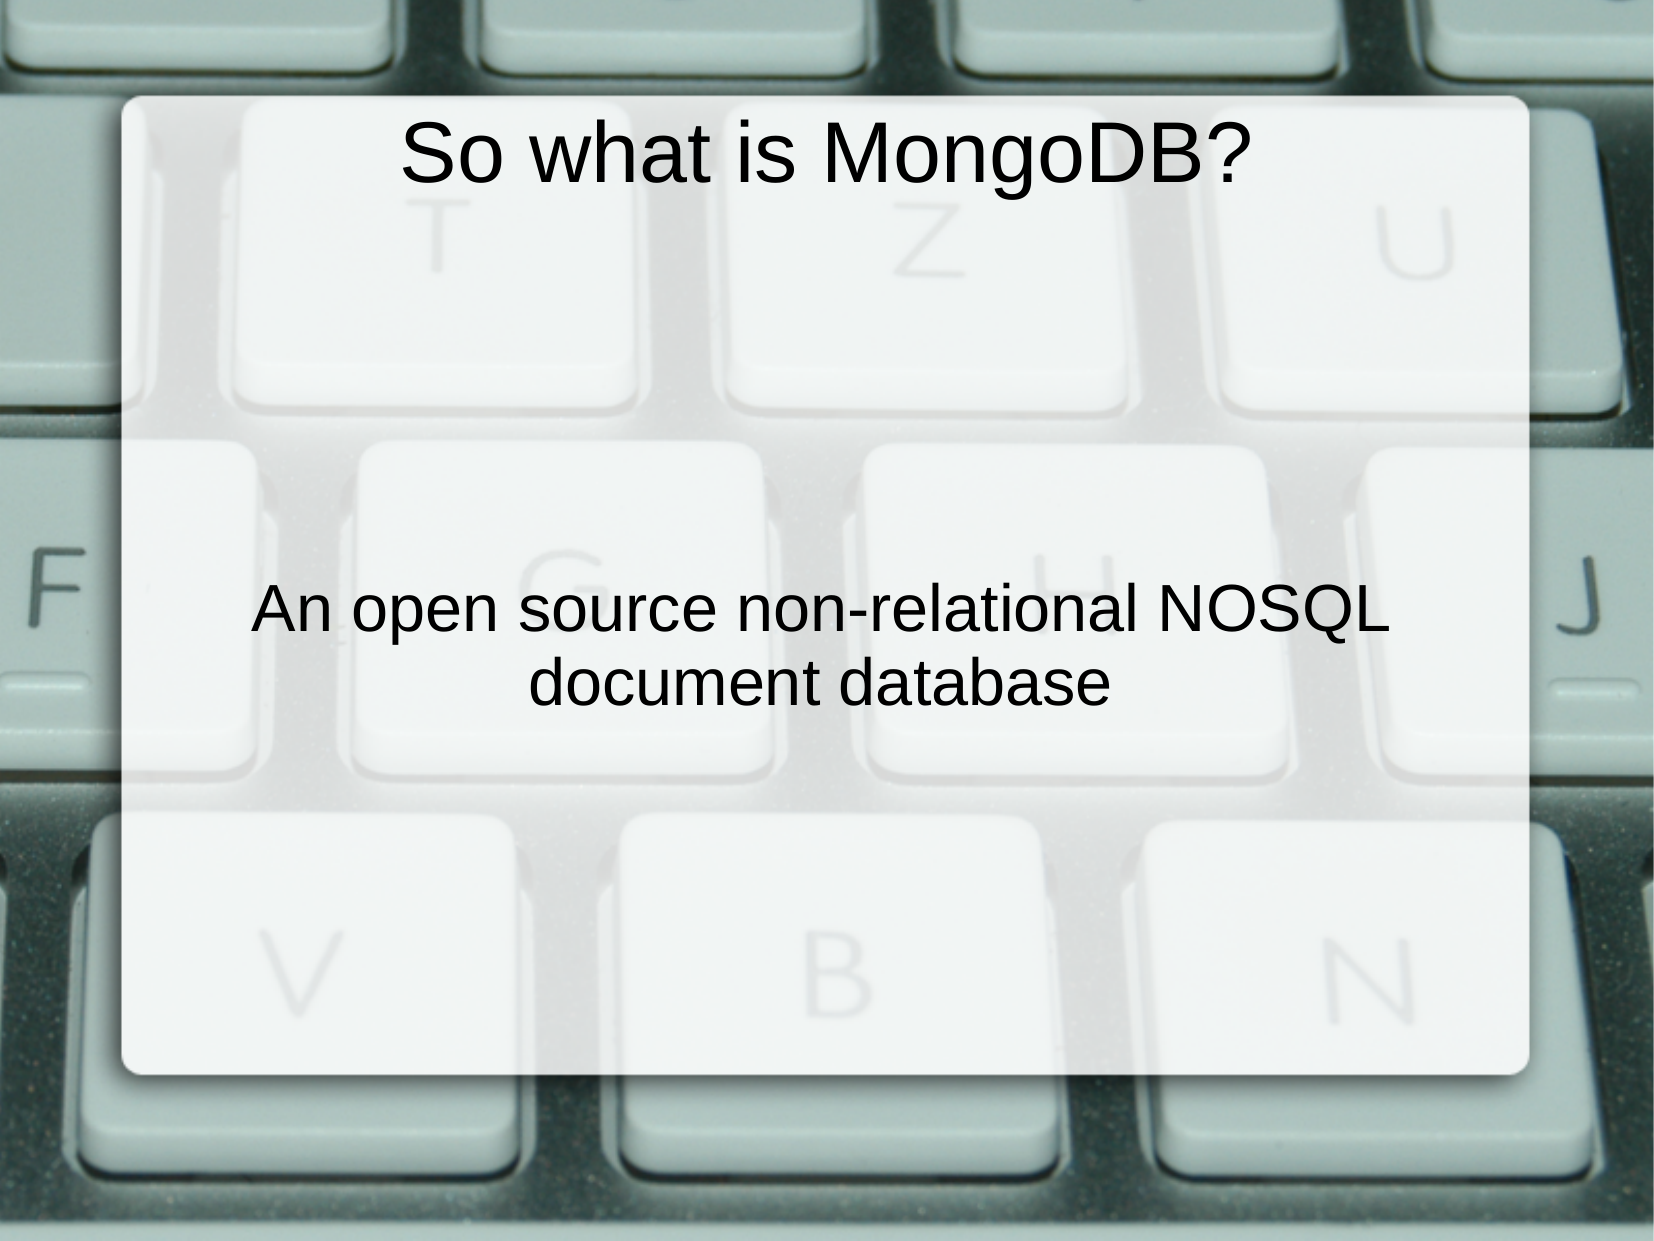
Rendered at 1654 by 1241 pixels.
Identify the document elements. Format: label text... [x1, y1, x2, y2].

picture [0, 0, 1654, 1241]
subtitle An open source non-relational NOSQL document database [135, 257, 1506, 1173]
title So what is MongoDB? [82, 49, 1571, 257]
